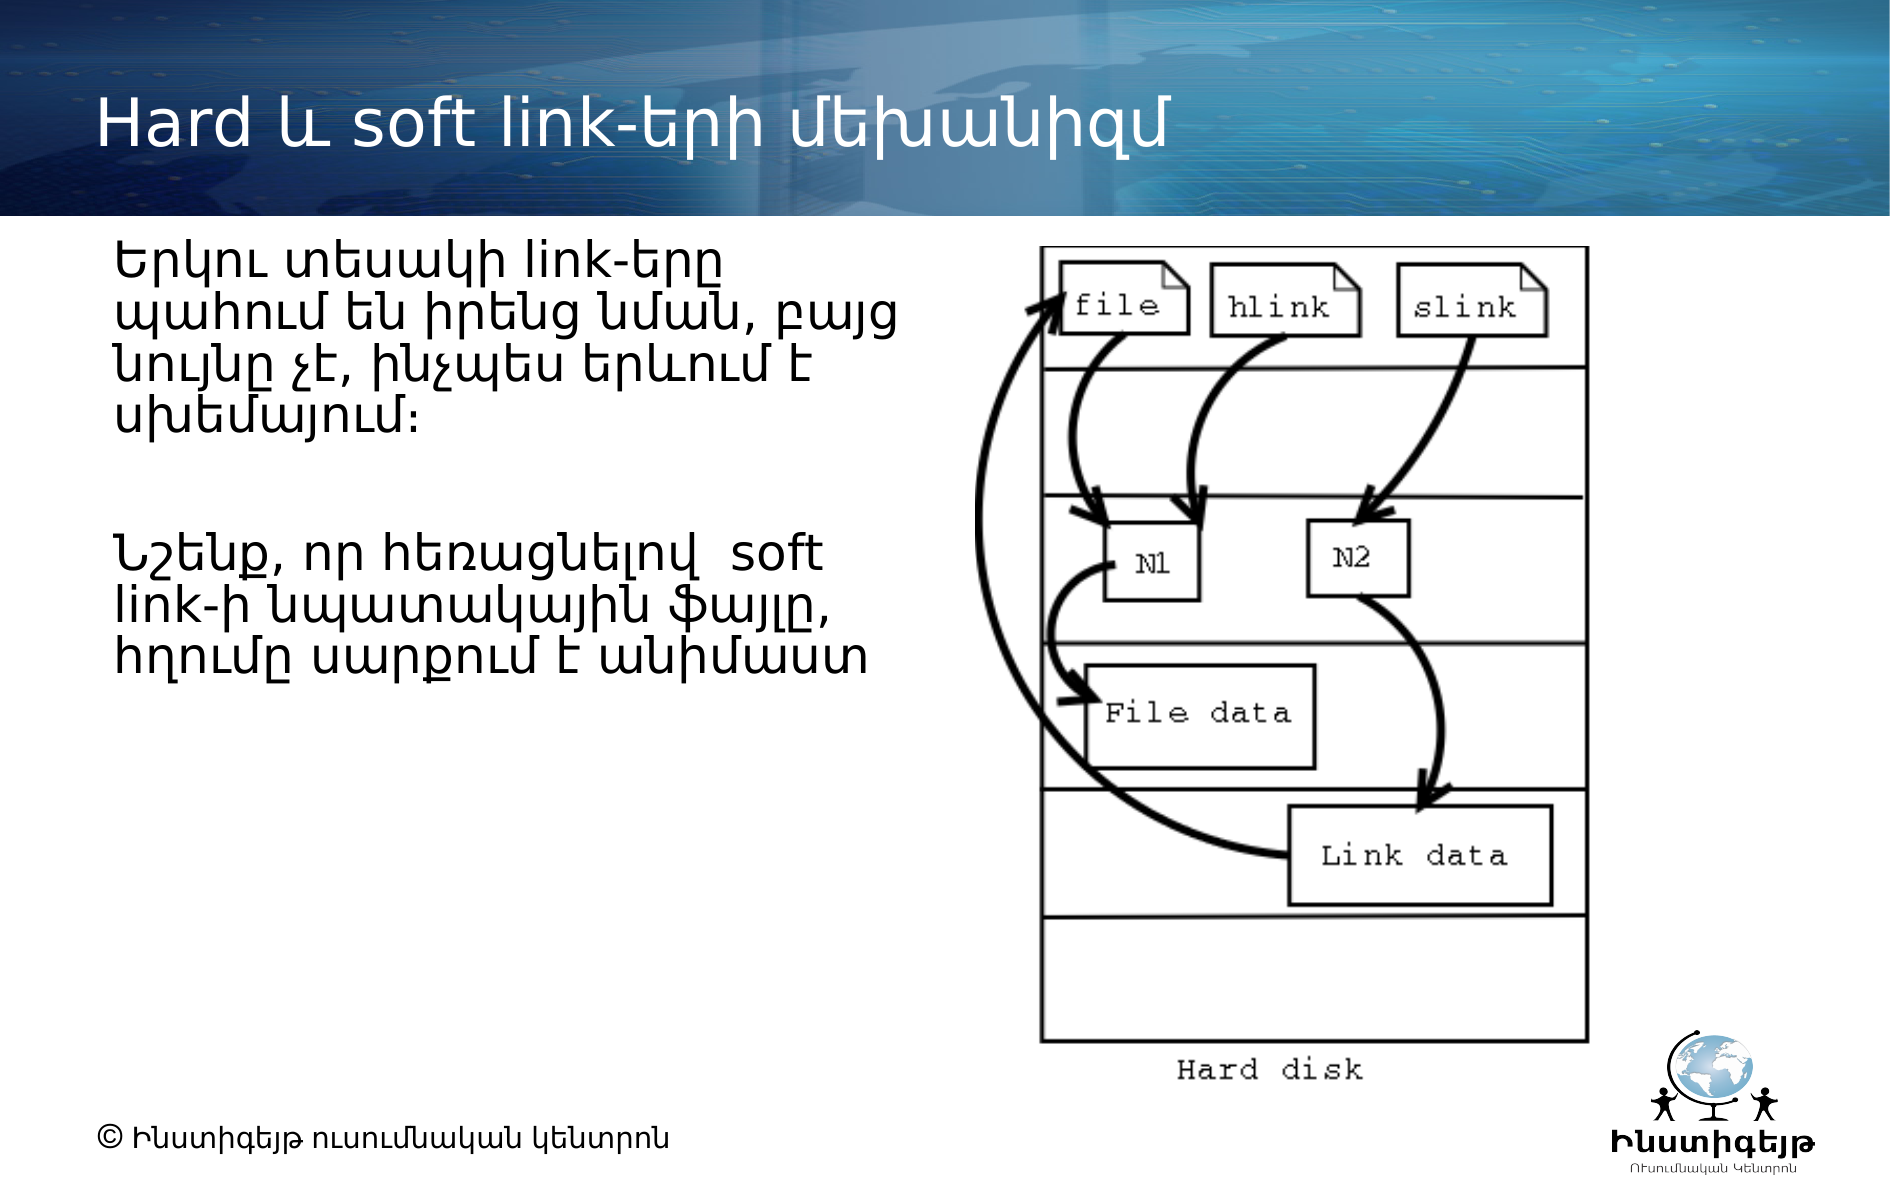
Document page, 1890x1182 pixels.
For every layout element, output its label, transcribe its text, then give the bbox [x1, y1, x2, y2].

picture [1612, 1030, 1815, 1175]
title Hard և soft link-երի մեխանիզմ [94, 47, 1793, 217]
picture [975, 246, 1594, 1088]
list Երկու տեսակի link-երը պահում են իրենց նման, բայց նույնը չէ, ինչպես երևում է սխեմայում։ Նշենք, որ հեռացնելով soft link-ի նպատակային ֆայլը, հղումը սարքում է անիմաստ [59, 236, 938, 1001]
picture [0, 0, 1890, 216]
